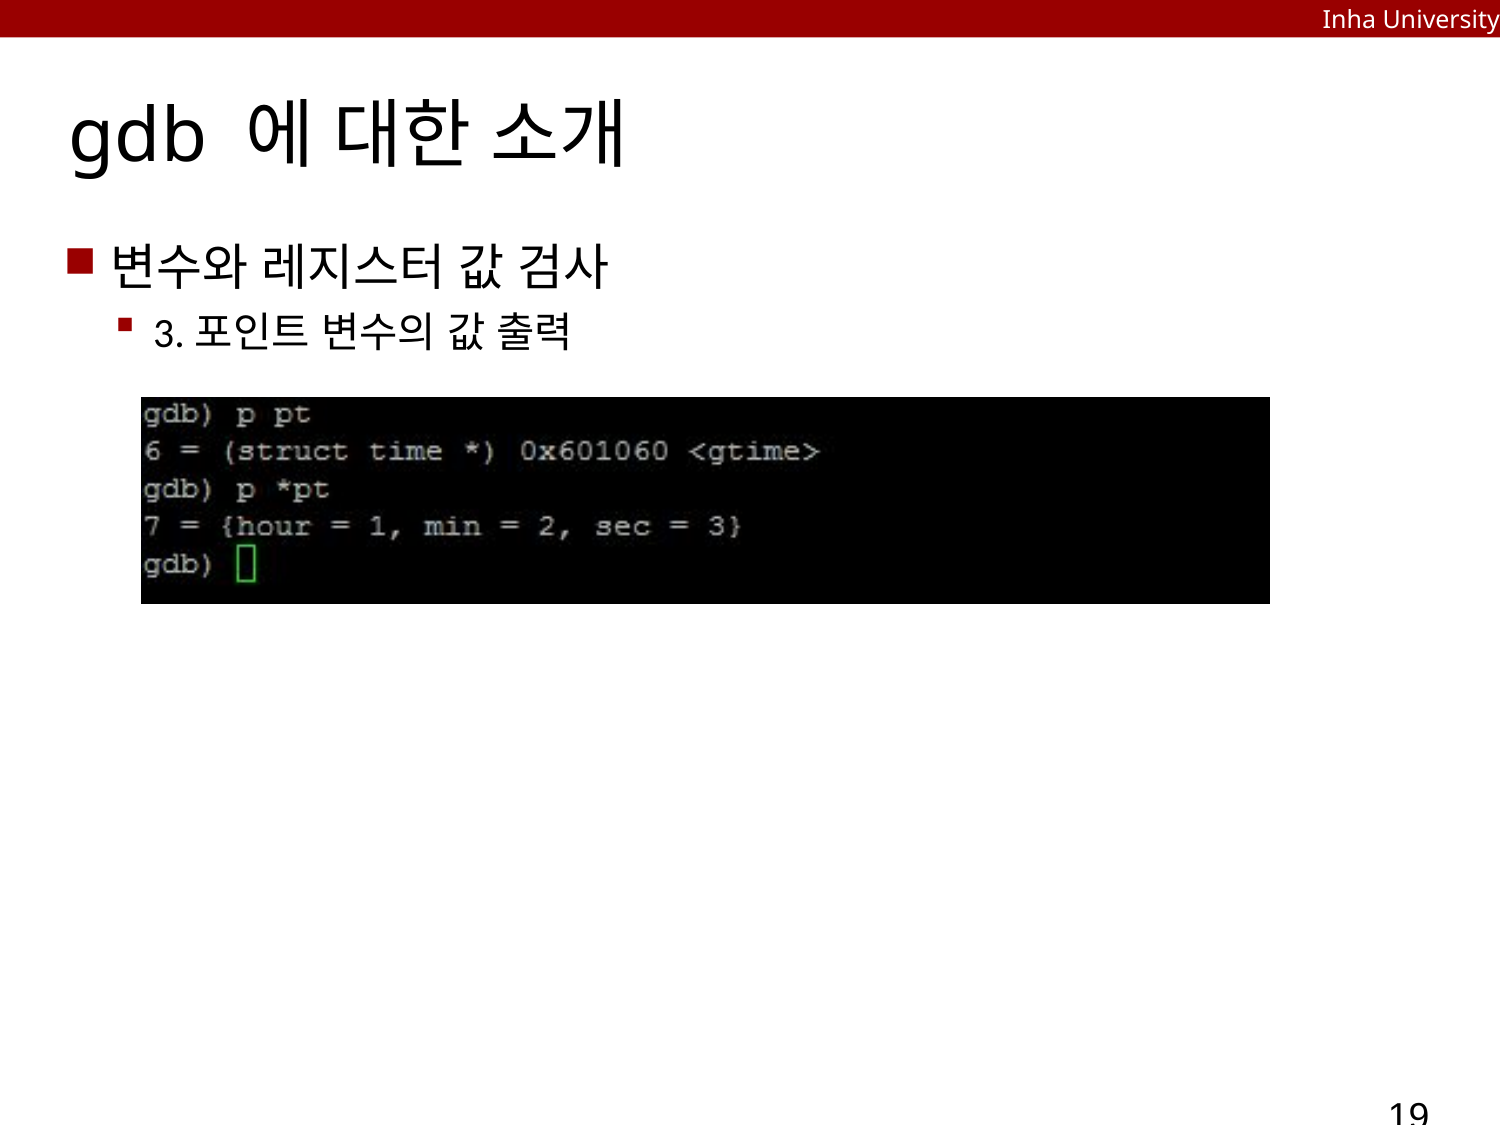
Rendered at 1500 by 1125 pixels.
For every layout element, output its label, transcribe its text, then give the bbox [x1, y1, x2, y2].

title gdb 에 대한 소개 [62, 41, 1438, 221]
text_box Inha University [1322, 3, 1500, 33]
list 변수와 레지스터 값 검사 3.포인트 변수의 값 출력 [62, 229, 1438, 1050]
text_box [0, 0, 1500, 38]
picture [141, 397, 1270, 604]
